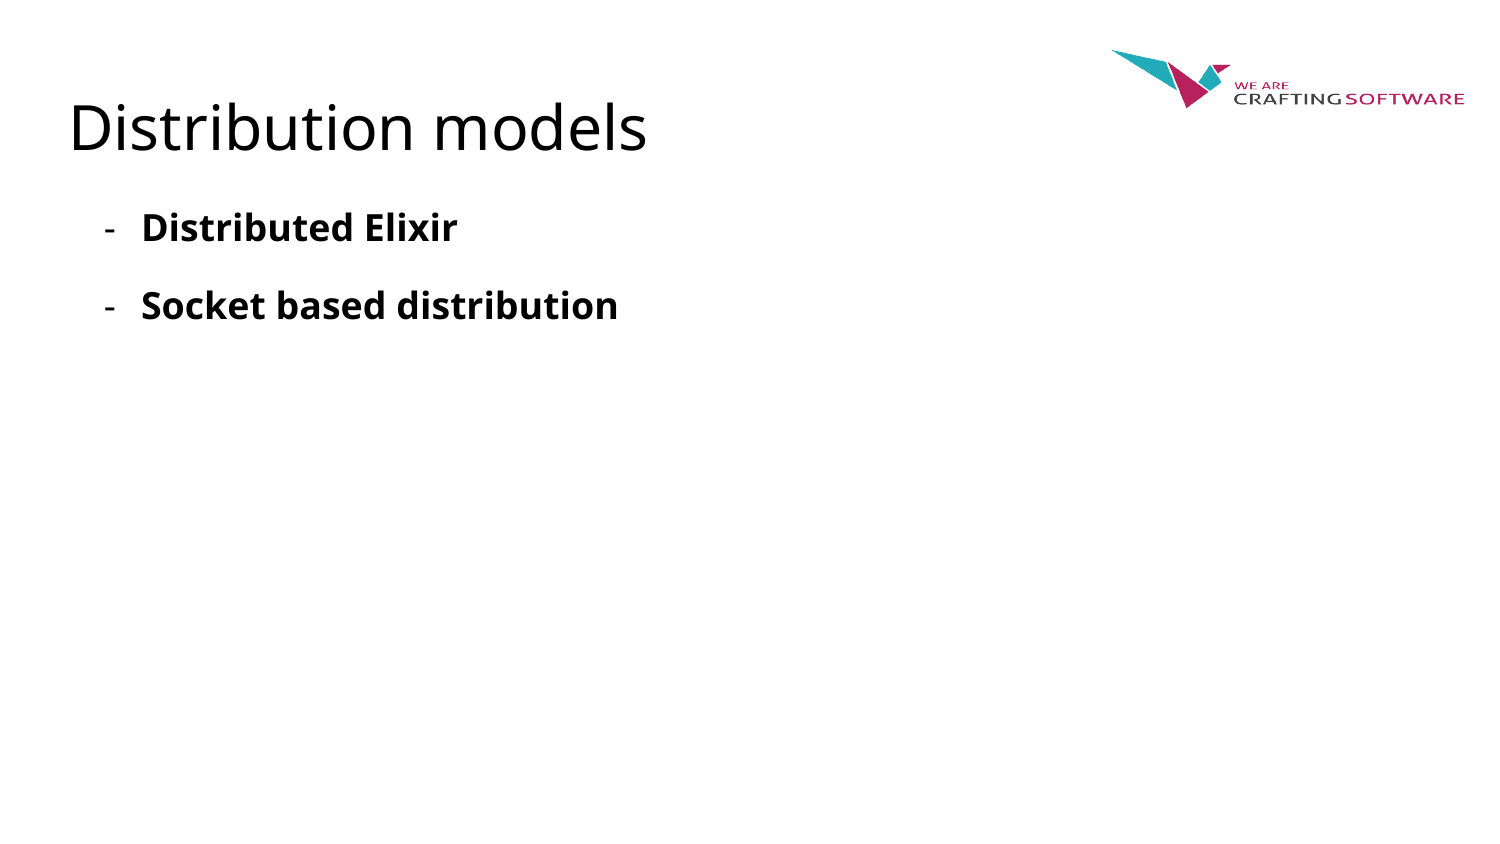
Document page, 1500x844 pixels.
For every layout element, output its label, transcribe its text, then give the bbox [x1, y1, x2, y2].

list Distributed Elixir Socket based distribution [51, 189, 1449, 750]
picture [1094, 0, 1481, 163]
title Distribution models [53, 72, 1451, 167]
